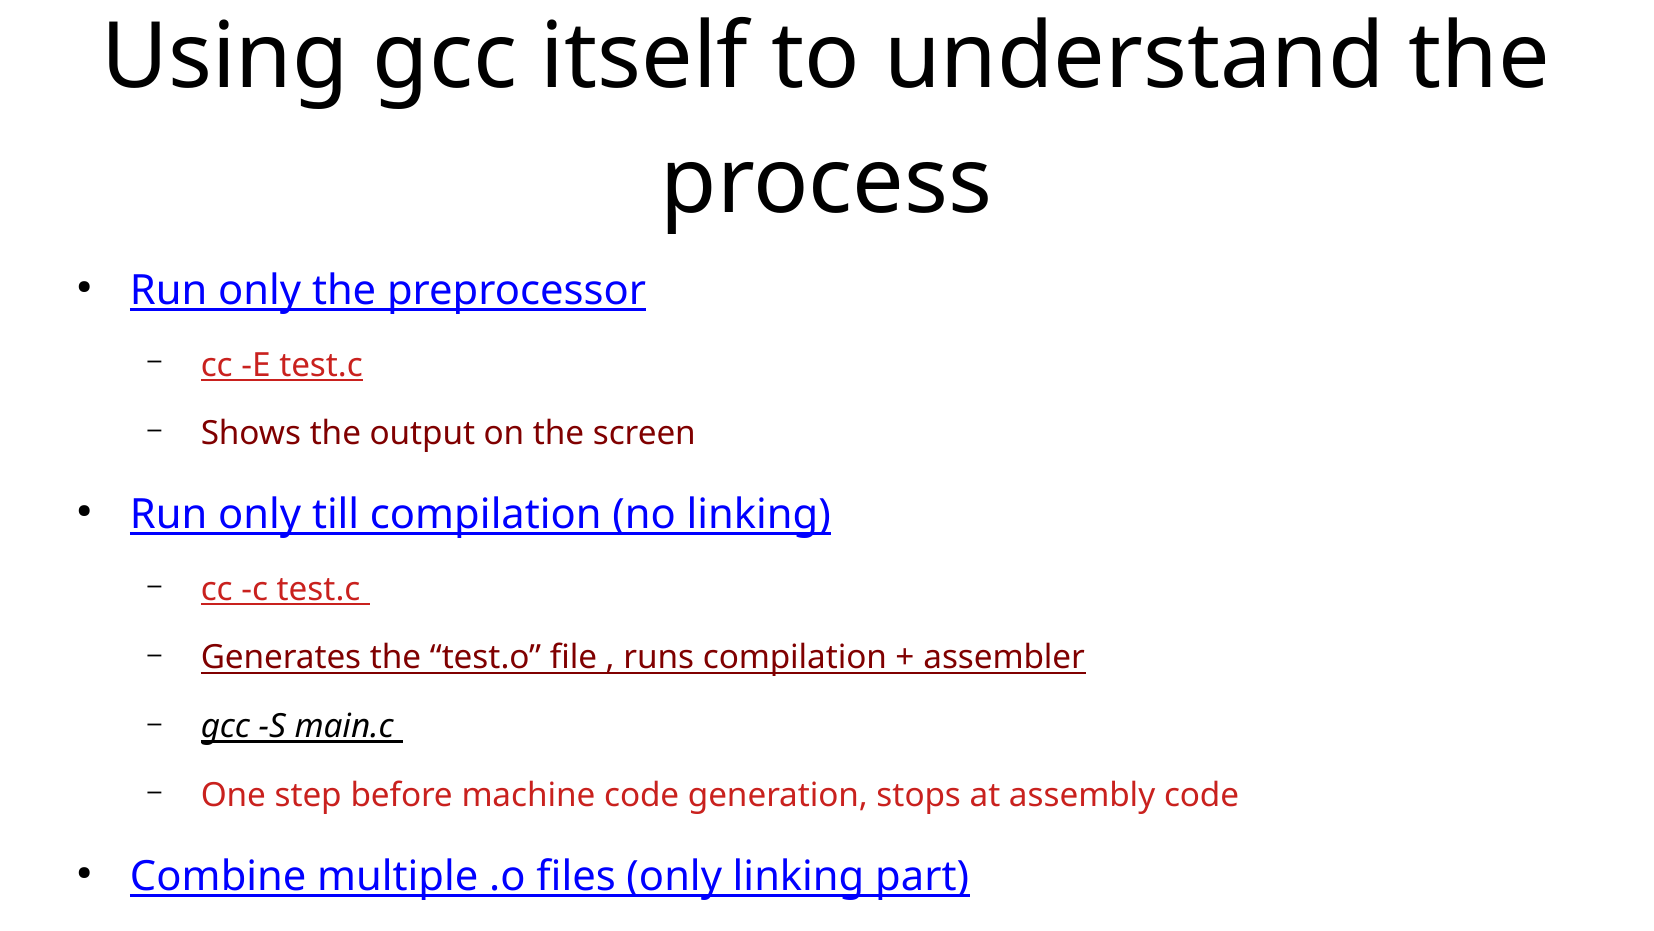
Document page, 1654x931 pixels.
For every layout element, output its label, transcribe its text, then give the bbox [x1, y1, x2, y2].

list Run only the preprocessor cc -E test.c Shows the output on the screen Run only till compilation (no linking) cc -c test.c Generates the “test.o” file , runs compilation + assembler gcc -S main.c One step before machine code generation, stops at assembly code Combine multiple .o files (only linking part) cc test.o main.o try.o -o something [59, 259, 1565, 931]
title Using gcc itself to understand the process [82, 7, 1571, 222]
